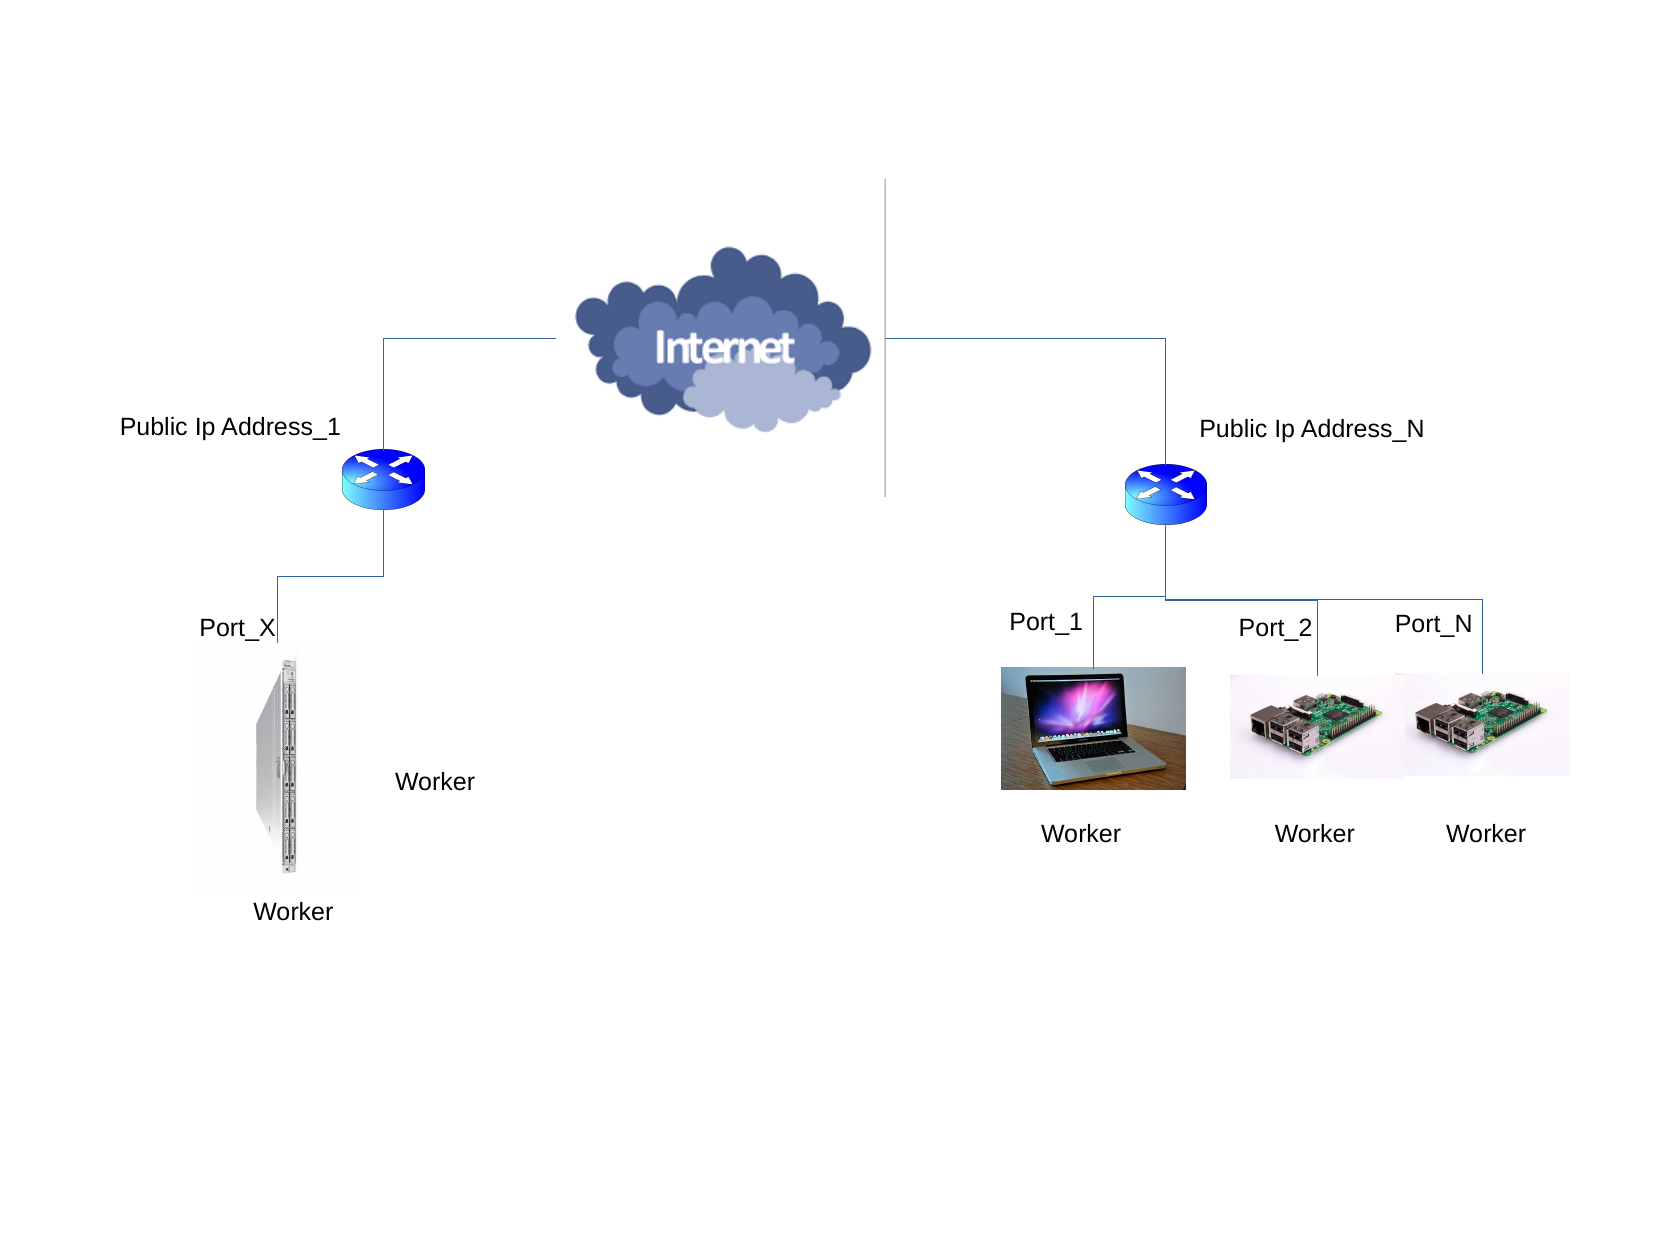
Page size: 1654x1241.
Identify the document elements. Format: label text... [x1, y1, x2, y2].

text_box Worker [1026, 812, 1141, 856]
picture [1230, 673, 1570, 779]
picture [1125, 464, 1207, 526]
text_box Worker [380, 760, 494, 804]
picture [342, 449, 425, 511]
text_box Port_1 [994, 600, 1111, 643]
text_box Public Ip Address_N [1184, 407, 1441, 451]
text_box Worker [238, 890, 353, 934]
text_box Port_N [1380, 602, 1496, 646]
text_box Public Ip Address_1 [105, 405, 357, 448]
text_box Worker [1431, 812, 1546, 856]
picture [555, 179, 886, 497]
text_box Worker [1260, 812, 1374, 856]
picture [1001, 667, 1186, 791]
picture [195, 642, 361, 891]
text_box Port_X [184, 605, 301, 649]
text_box Port_2 [1223, 605, 1340, 649]
